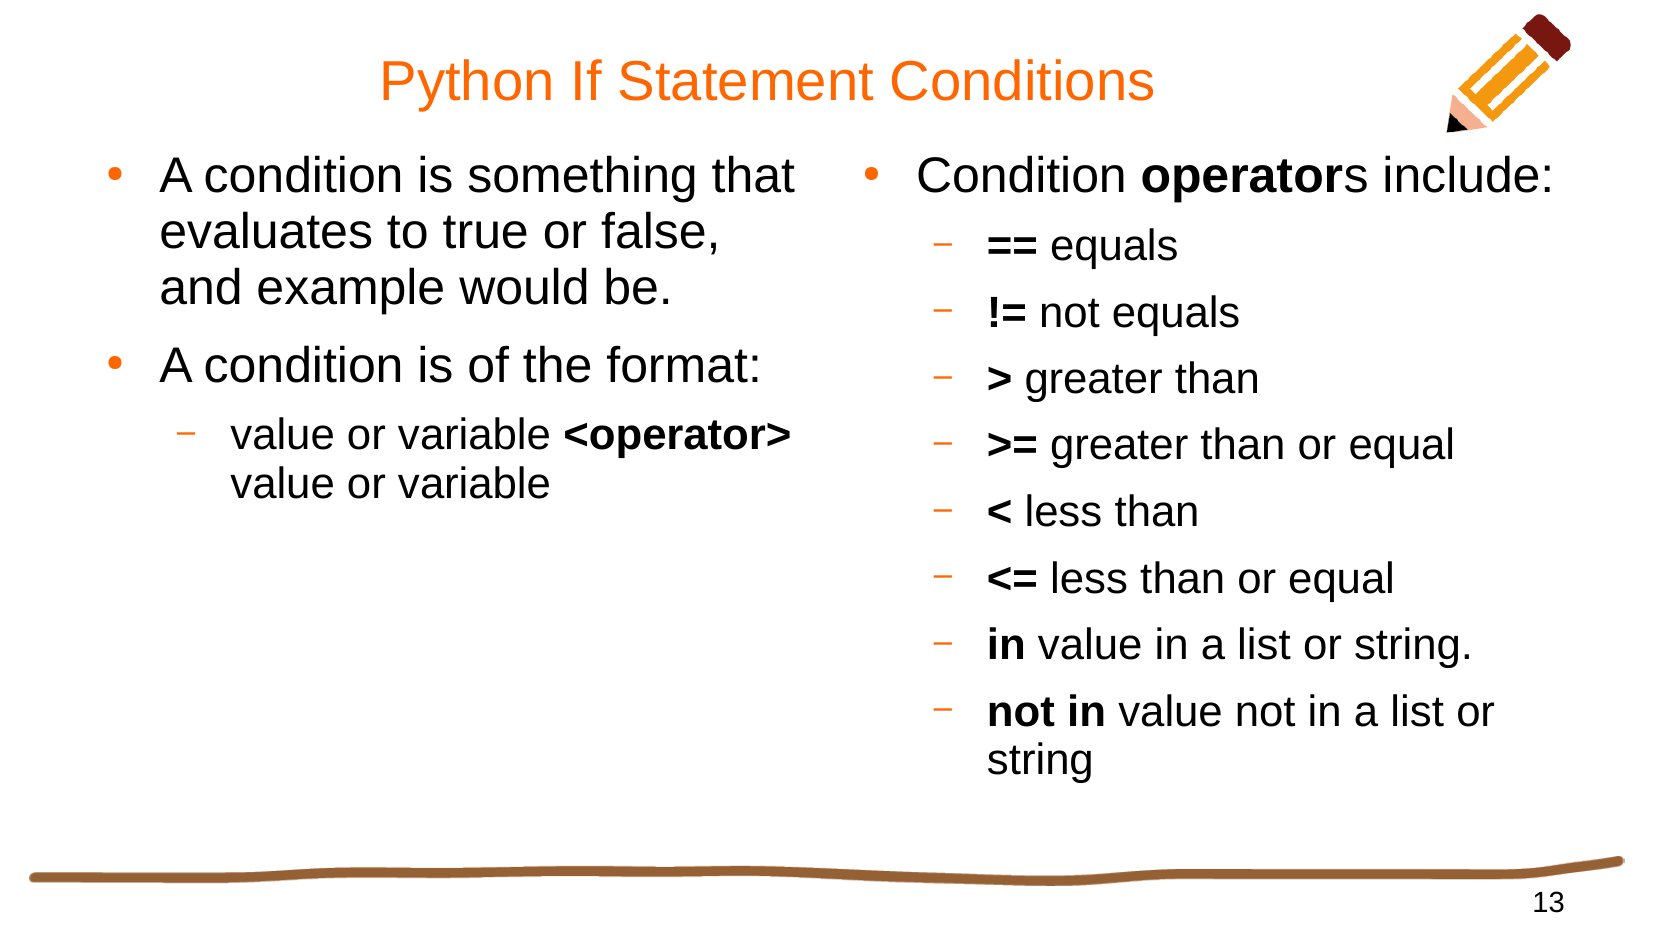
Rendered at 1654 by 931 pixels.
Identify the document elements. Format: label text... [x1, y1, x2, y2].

picture [1446, 14, 1571, 133]
list Condition operators include: == equals != not equals > greater than >= greater than or equal < less than <= less than or equal in value in a list or string. not in value not in a list or string [845, 147, 1566, 798]
title Python If Statement Conditions [88, 29, 1447, 133]
list A condition is something that evaluates to true or false, and example would be. A condition is of the format: value or variable <operator> value or variable [88, 147, 809, 798]
picture [29, 856, 1625, 886]
